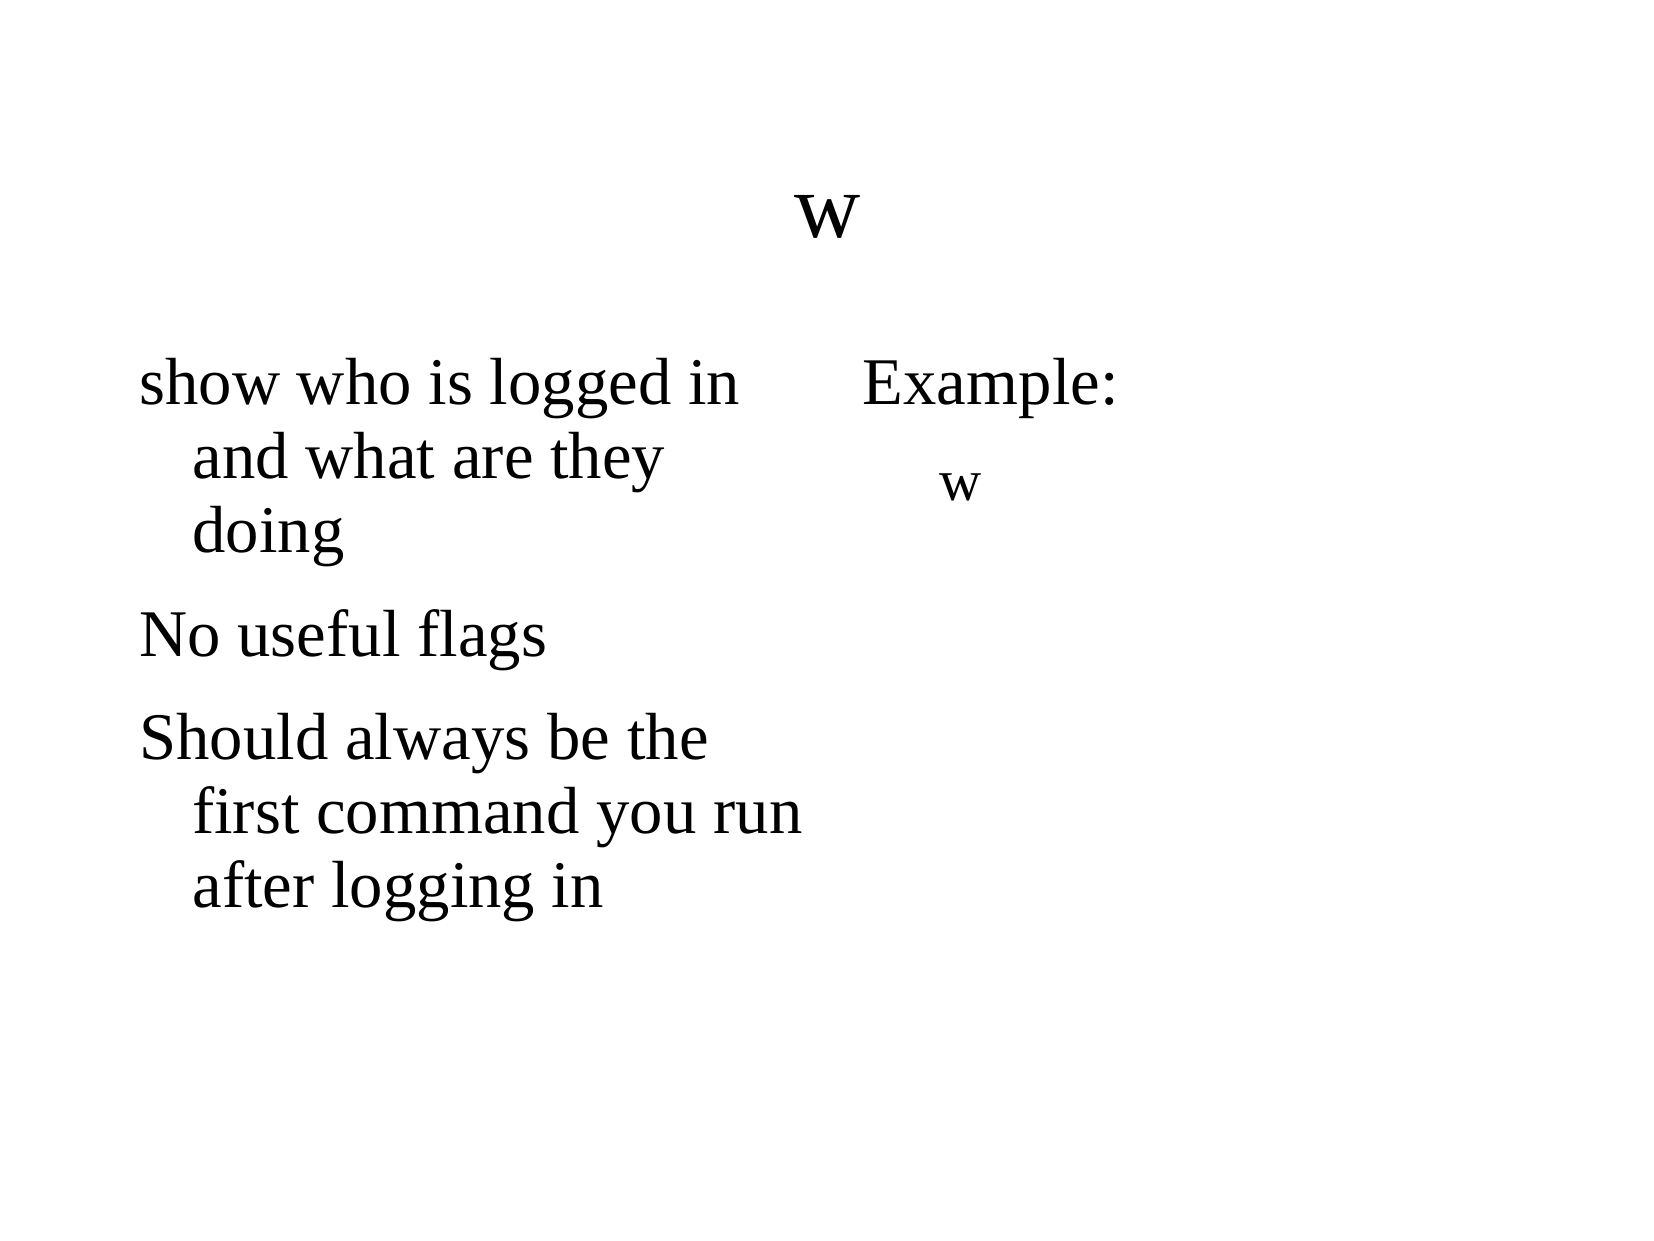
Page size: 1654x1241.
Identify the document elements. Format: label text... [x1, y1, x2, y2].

title w [121, 102, 1534, 311]
list Example: w [844, 344, 1534, 1127]
list show who is logged in and what are they doing No useful flags Should always be the first command you run after logging in [121, 344, 811, 1127]
